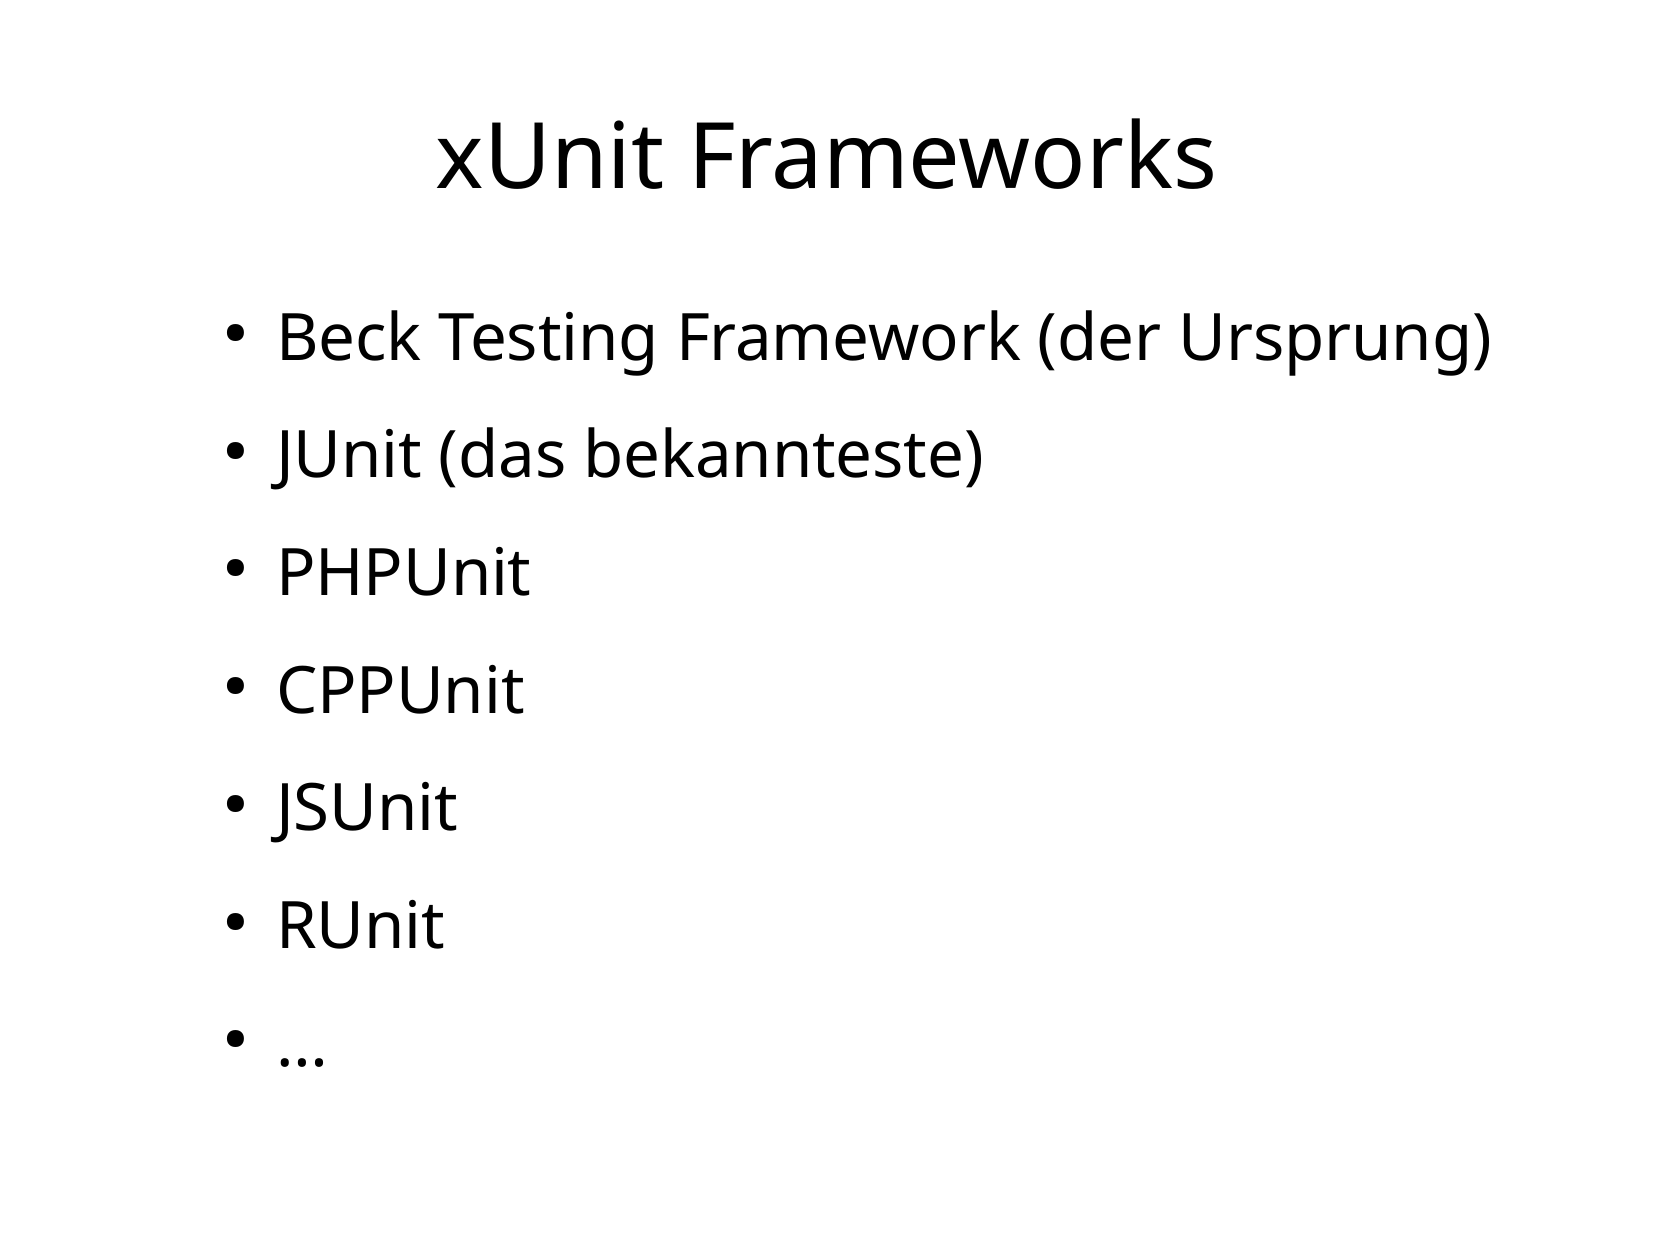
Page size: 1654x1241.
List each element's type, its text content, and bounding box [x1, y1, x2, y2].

title xUnit Frameworks [82, 49, 1571, 257]
list Beck Testing Framework (der Ursprung) JUnit (das bekannteste) PHPUnit CPPUnit JSUnit RUnit … [206, 290, 1501, 1109]
